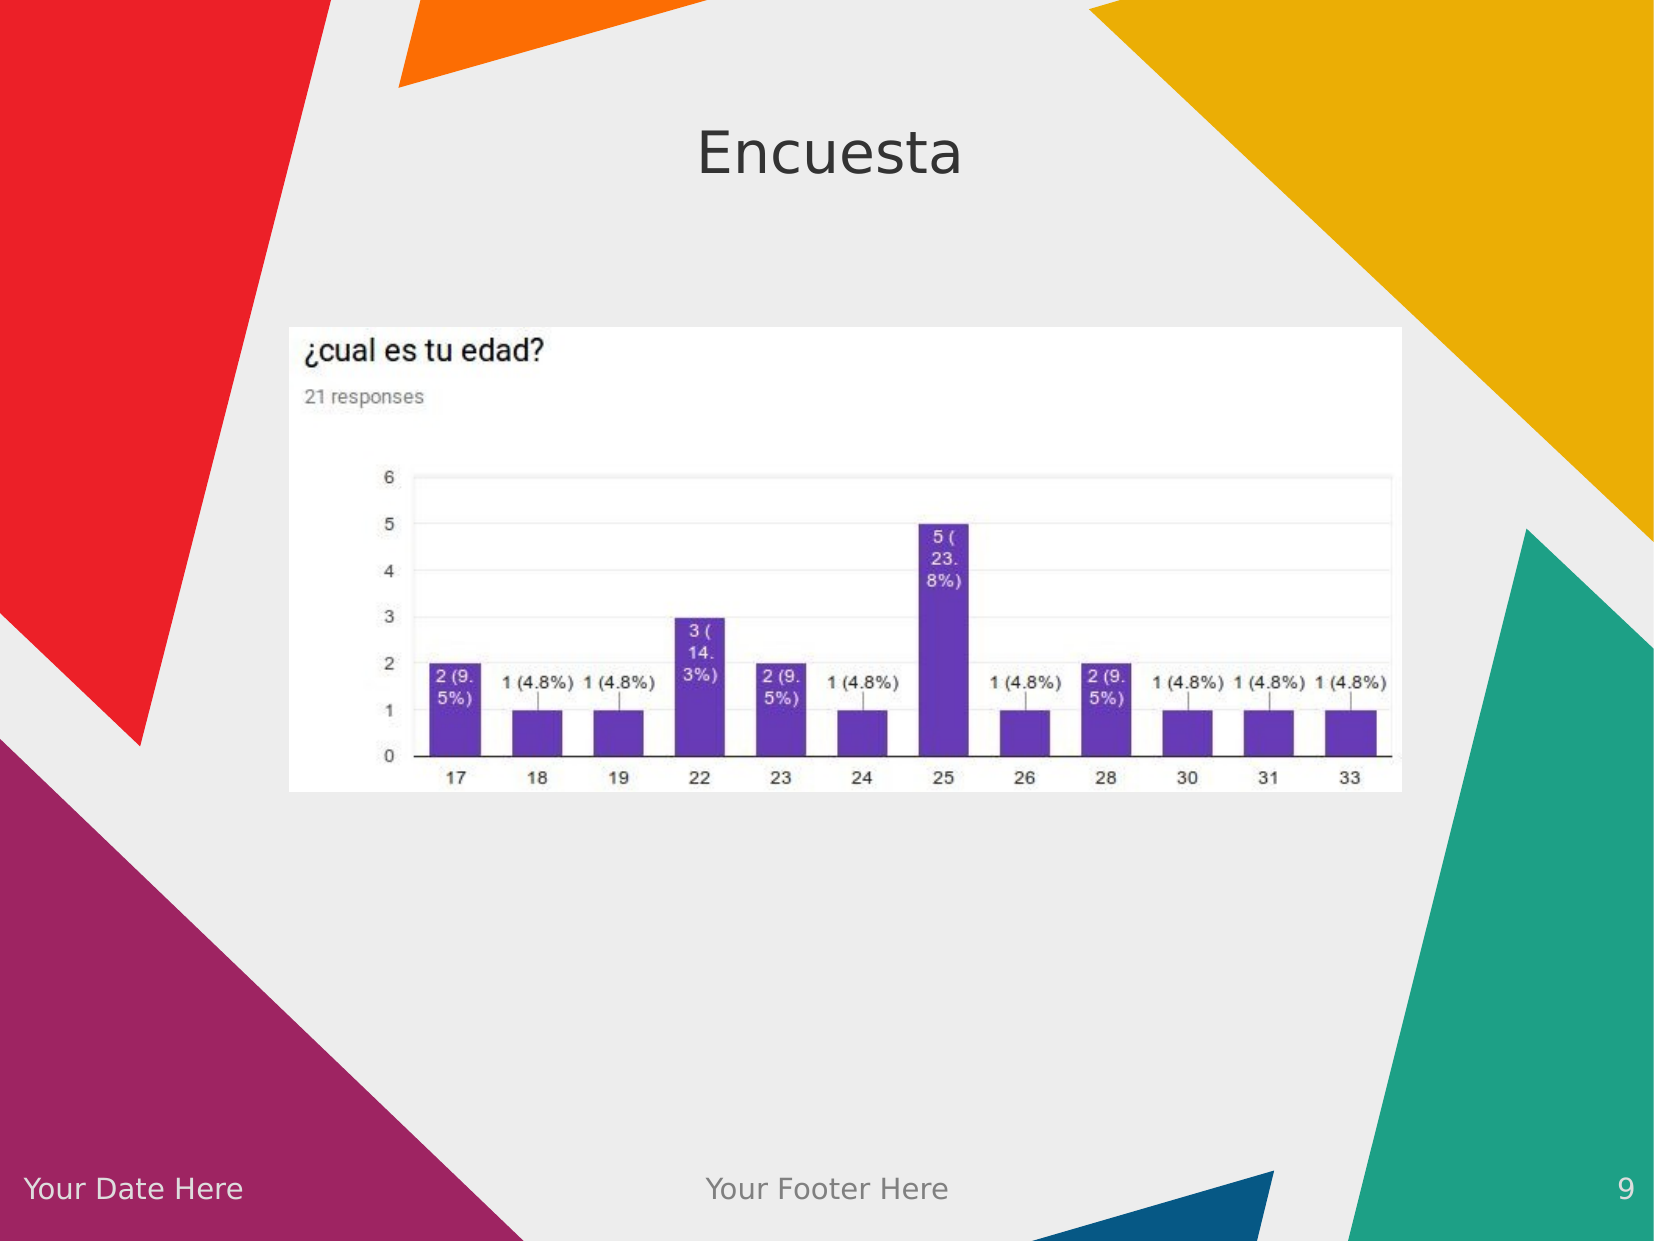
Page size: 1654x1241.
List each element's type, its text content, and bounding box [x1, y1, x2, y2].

picture [289, 327, 1402, 792]
title Encuesta [289, 49, 1372, 257]
